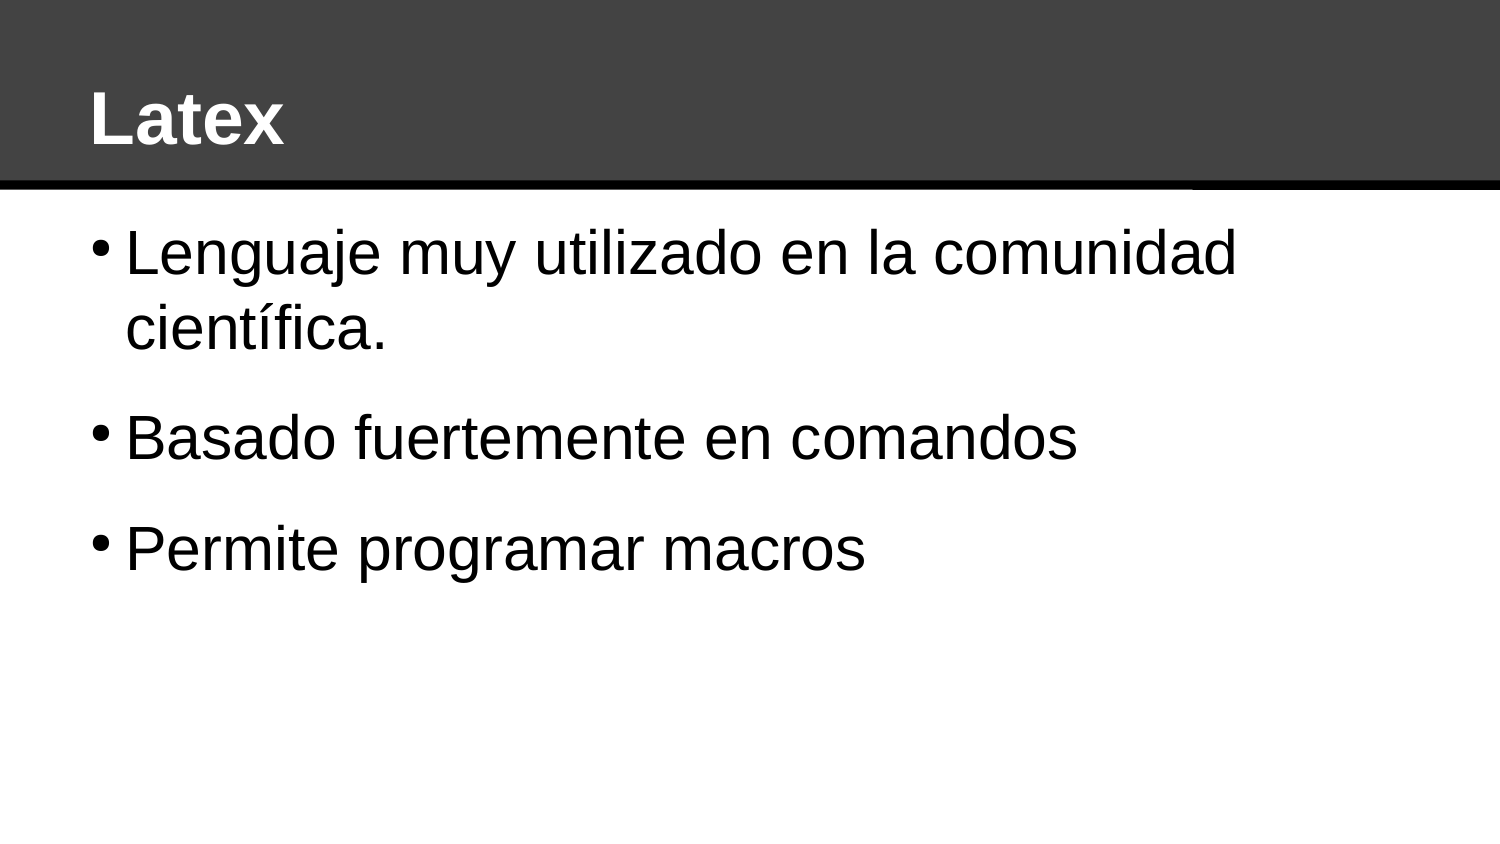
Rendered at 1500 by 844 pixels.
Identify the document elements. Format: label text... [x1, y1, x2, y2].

text_box Lenguaje muy utilizado en la comunidad científica. Basado fuertemente en comandos Permite programar macros [74, 196, 1425, 808]
text_box Latex [74, 33, 1425, 175]
